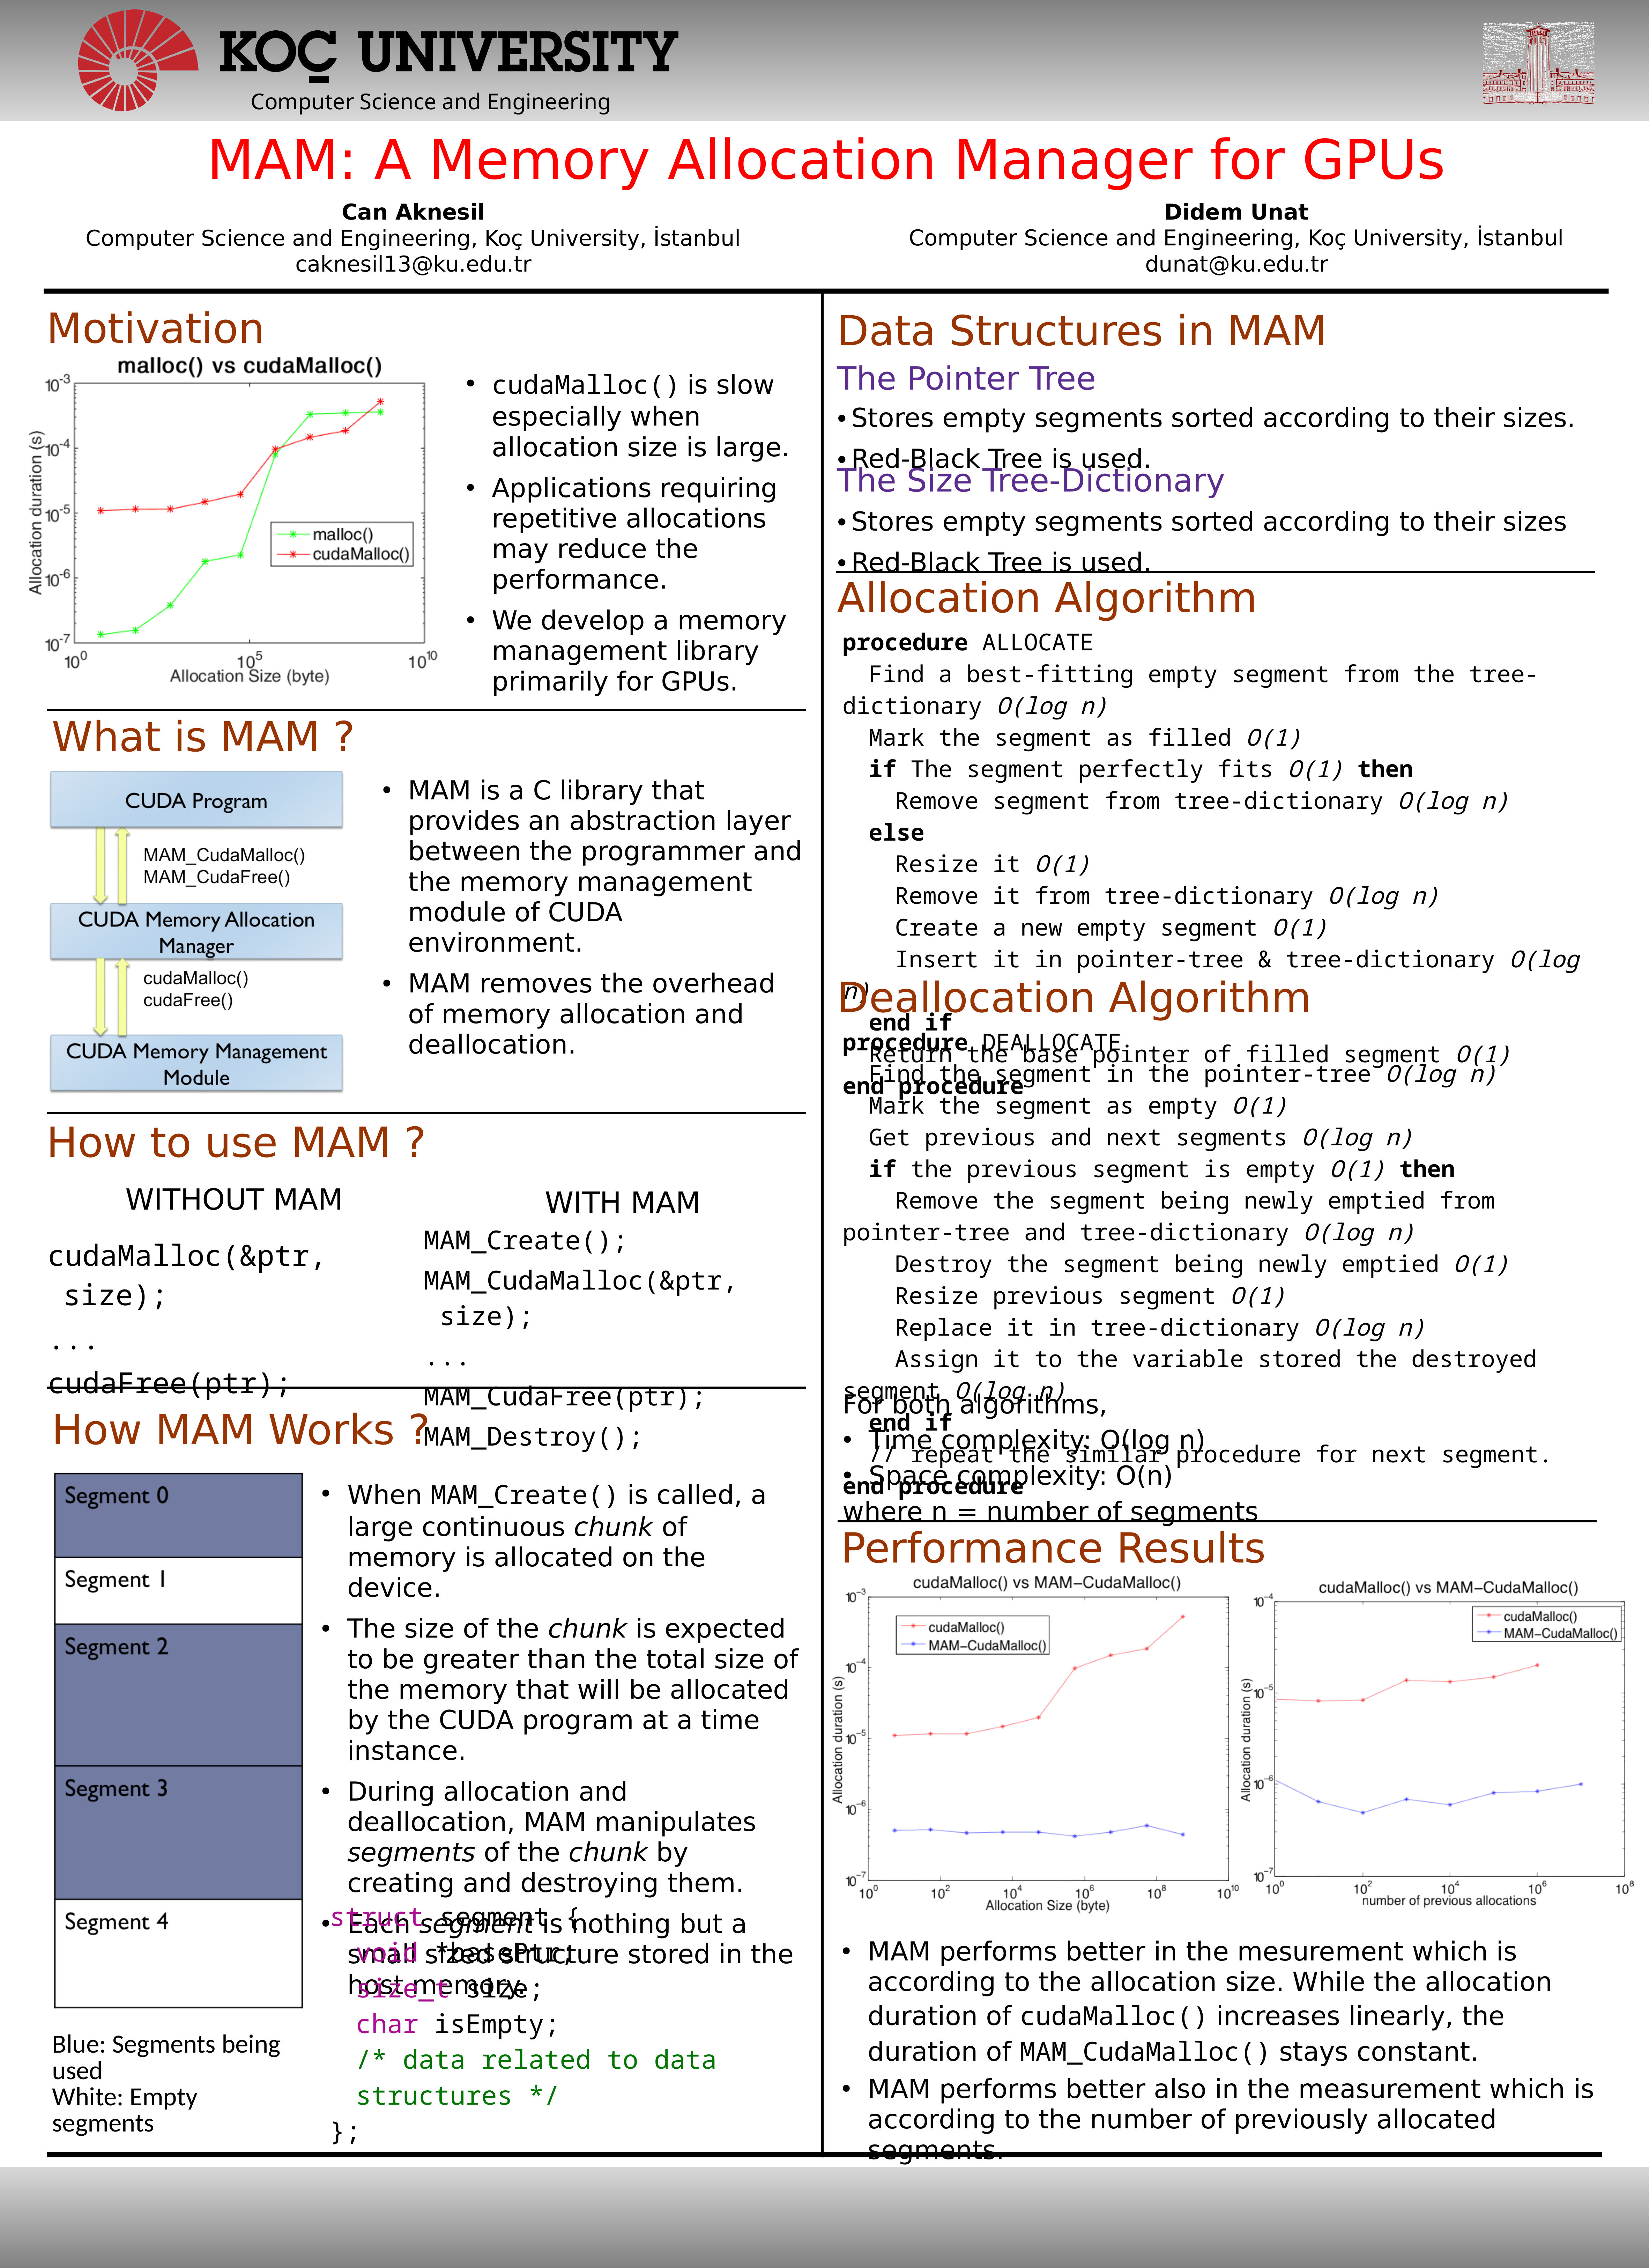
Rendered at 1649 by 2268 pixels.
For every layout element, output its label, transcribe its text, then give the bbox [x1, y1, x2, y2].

text_box Performance Results [836, 1519, 1606, 1573]
text_box [885, 2152, 900, 2157]
picture [47, 1466, 310, 2016]
picture [1241, 1581, 1634, 1908]
text_box Stores empty segments sorted according to their sizes. Red-Black Tree is used. [832, 400, 1607, 473]
text_box MAM_Create(); MAM_CudaMalloc(&ptr, size); ... MAM_CudaFree(ptr); MAM_Destroy(); [419, 1219, 812, 1376]
text_box How to use MAM ? [42, 1113, 812, 1168]
text_box The Pointer Tree [832, 355, 1602, 399]
text_box Deallocation Algorithm [832, 968, 1602, 1023]
text_box For both algorithms, Time complexity: O(log n) Space complexity: O(n) where n = number of segments [838, 1387, 1607, 1512]
text_box How MAM Works ? [47, 1401, 817, 1455]
text_box [0, 0, 1649, 121]
text_box When MAM_Create() is called, a large continuous chunk of memory is allocated on the device. The size of the chunk is expected to be greater than the total size of the memory that will be allocated by the CUDA program at a time instance. During allocation and deallocation, MAM manipulates segments of the chunk by creating and destroying them. Each segment is nothing but a small sized structure stored in the host memory. [316, 1473, 807, 1878]
picture [1483, 22, 1595, 104]
text_box MAM: A Memory Allocation Manager for GPUs [2, 122, 1649, 192]
text_box MAM is a C library that provides an abstraction layer between the programmer and the memory management module of CUDA environment. MAM removes the overhead of memory allocation and deallocation. [377, 773, 812, 1103]
text_box [44, 288, 1609, 2158]
text_box WITHOUT MAM [46, 1180, 423, 1219]
text_box WITH MAM [434, 1183, 812, 1219]
text_box Stores empty segments sorted according to their sizes Red-Black Tree is used. [832, 504, 1607, 576]
text_box Data Structures in MAM [832, 301, 1602, 355]
text_box [977, 2152, 992, 2157]
picture [29, 357, 438, 686]
picture [78, 9, 678, 126]
text_box Can Aknesil Computer Science and Engineering, Koç University, İstanbul caknesil13@ku.edu.tr [0, 195, 823, 279]
picture [47, 769, 346, 1096]
text_box Performance Results [945, 1519, 989, 1520]
text_box Motivation [42, 299, 812, 354]
text_box [943, 2152, 958, 2157]
text_box [970, 2152, 975, 2157]
text_box What is MAM ? [47, 707, 817, 762]
text_box [994, 2152, 1602, 2157]
text_box procedure ALLOCATE Find a best-fitting empty segment from the tree-dictionary O(log n) Mark the segment as filled O(1) if The segment perfectly fits O(1) then Remove segment from tree-dictionary O(log n) else Resize it O(1) Remove it from tree-dictionary O(log n) Create a new empty segment O(1) Insert it in pointer-tree & tree-dictionary O(log n) end if Return the base pointer of filled segment O(1) end procedure [838, 623, 1607, 964]
text_box [901, 2152, 909, 2157]
text_box [0, 2167, 1649, 2268]
text_box The Size Tree-Dictionary [832, 457, 1602, 501]
text_box Blue: Segments being used White: Empty segments [47, 2031, 294, 2142]
text_box [912, 2152, 916, 2157]
text_box [928, 2152, 935, 2157]
text_box [960, 2152, 967, 2157]
text_box [879, 2152, 884, 2157]
text_box struct segment { void *basePtr; size_t size; char isEmpty; /* data related to data structures */ }; [325, 1896, 765, 2084]
text_box [937, 2152, 943, 2157]
text_box Didem Unat Computer Science and Engineering, Koç University, İstanbul dunat@ku.edu.tr [823, 195, 1649, 279]
text_box [919, 2152, 926, 2157]
picture [832, 1576, 1239, 1914]
text_box procedure DEALLOCATE Find the segment in the pointer-tree O(log n) Mark the segment as empty O(1) Get previous and next segments O(log n) if the previous segment is empty O(1) then Remove the segment being newly emptied from pointer-tree and tree-dictionary O(log n) Destroy the segment being newly emptied O(1) Resize previous segment O(1) Replace it in tree-dictionary O(log n) Assign it to the variable stored the destroyed segment O(log n) end if // repeat the similar procedure for next segment. end procedure [838, 1023, 1602, 1381]
text_box MAM performs better in the mesurement which is according to the allocation size. While the allocation duration of cudaMalloc() increases linearly, the duration of MAM_CudaMalloc() stays constant. MAM performs better also in the measurement which is according to the number of previously allocated segments. [836, 1934, 1606, 2137]
text_box cudaMalloc() is slow especially when allocation size is large. Applications requiring repetitive allocations may reduce the performance. We develop a memory management library primarily for GPUs. [461, 363, 807, 681]
text_box cudaMalloc(&ptr, size); ... cudaFree(ptr); [42, 1232, 414, 1362]
text_box Allocation Algorithm [832, 568, 1602, 623]
